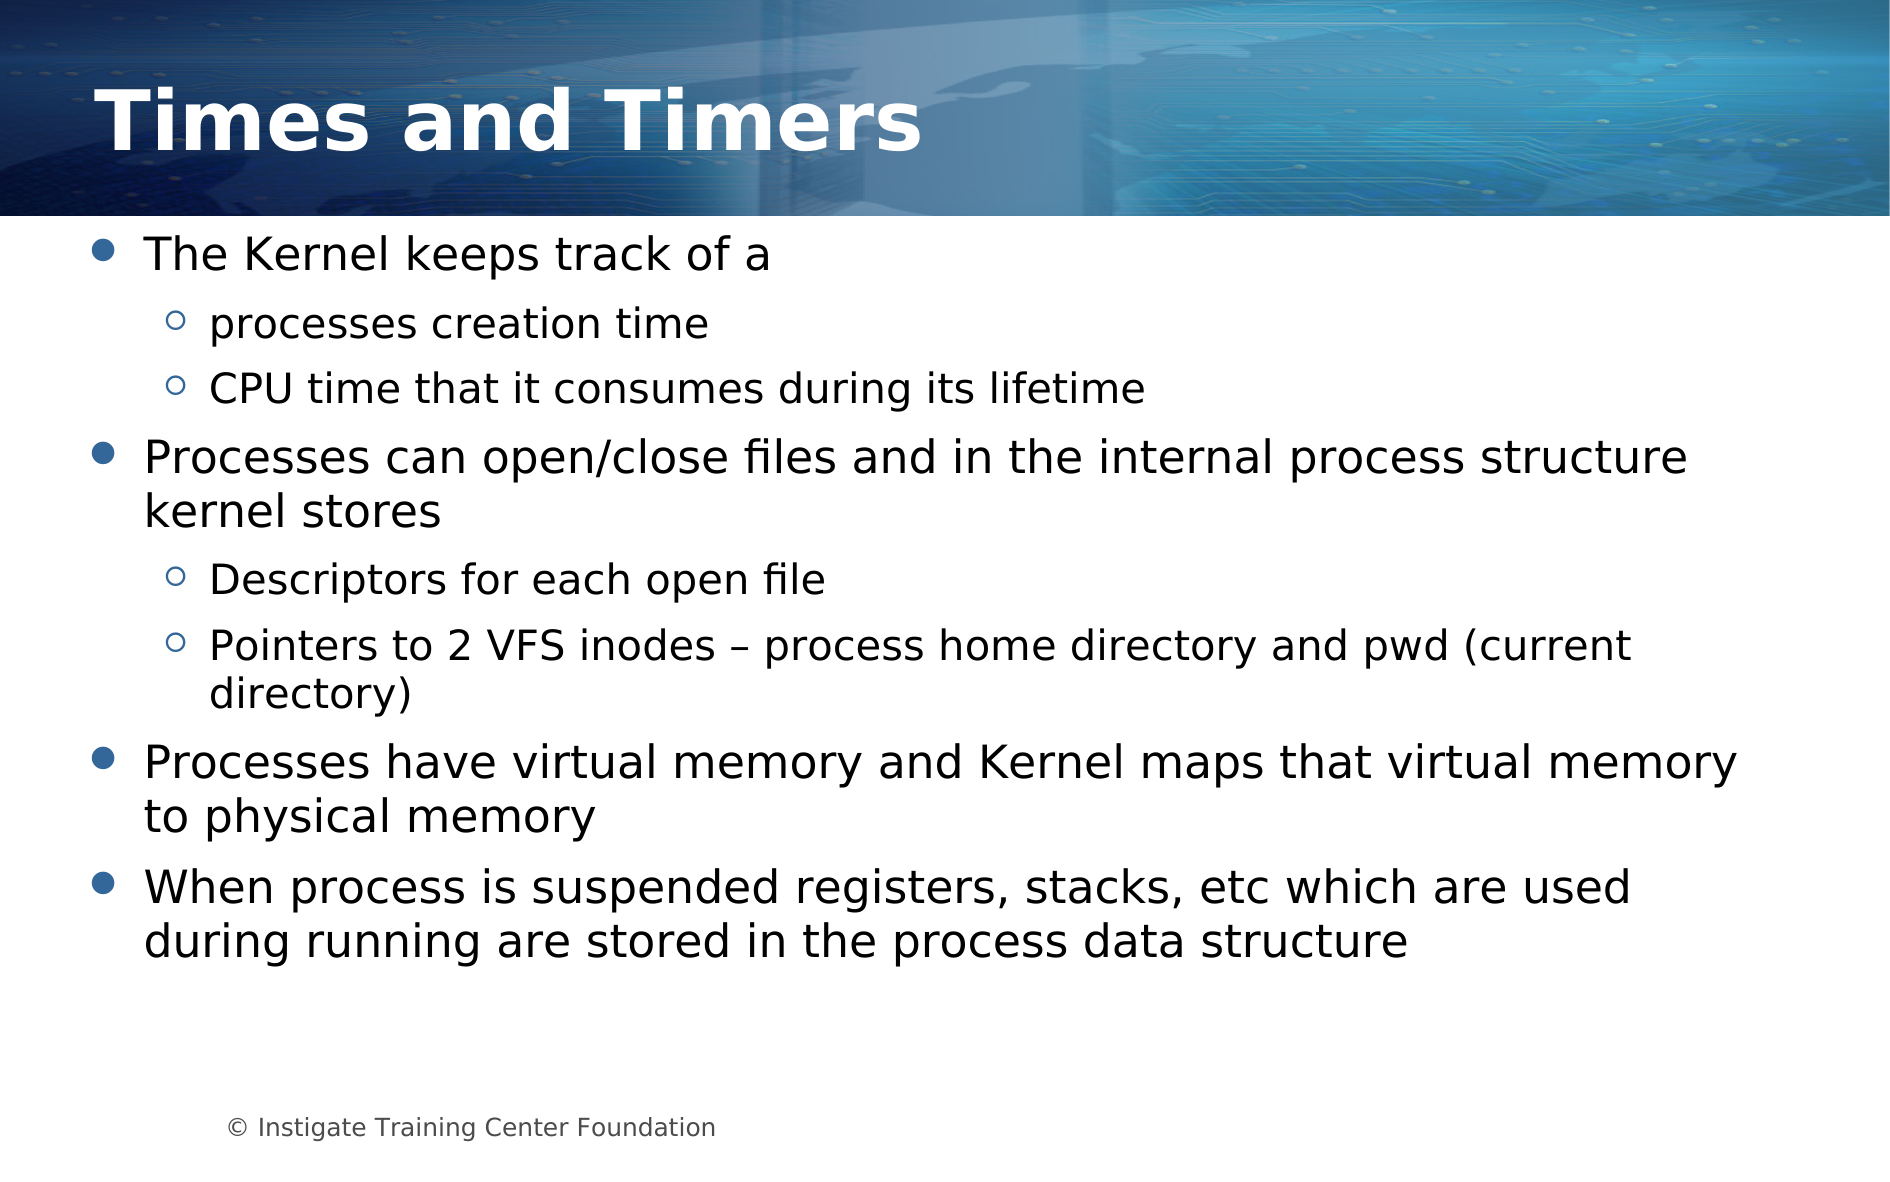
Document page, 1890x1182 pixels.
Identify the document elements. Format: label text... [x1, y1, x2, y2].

picture [0, 0, 1890, 216]
title Times and Timers [94, 47, 1793, 217]
list The Kernel keeps track of a processes creation time CPU time that it consumes during its lifetime Processes can open/close files and in the internal process structure kernel stores Descriptors for each open file Pointers to 2 VFS inodes – process home directory and pwd (current directory) Processes have virtual memory and Kernel maps that virtual memory to physical memory When process is suspended registers, stacks, etc which are used during running are stored in the process data structure [88, 228, 1788, 973]
